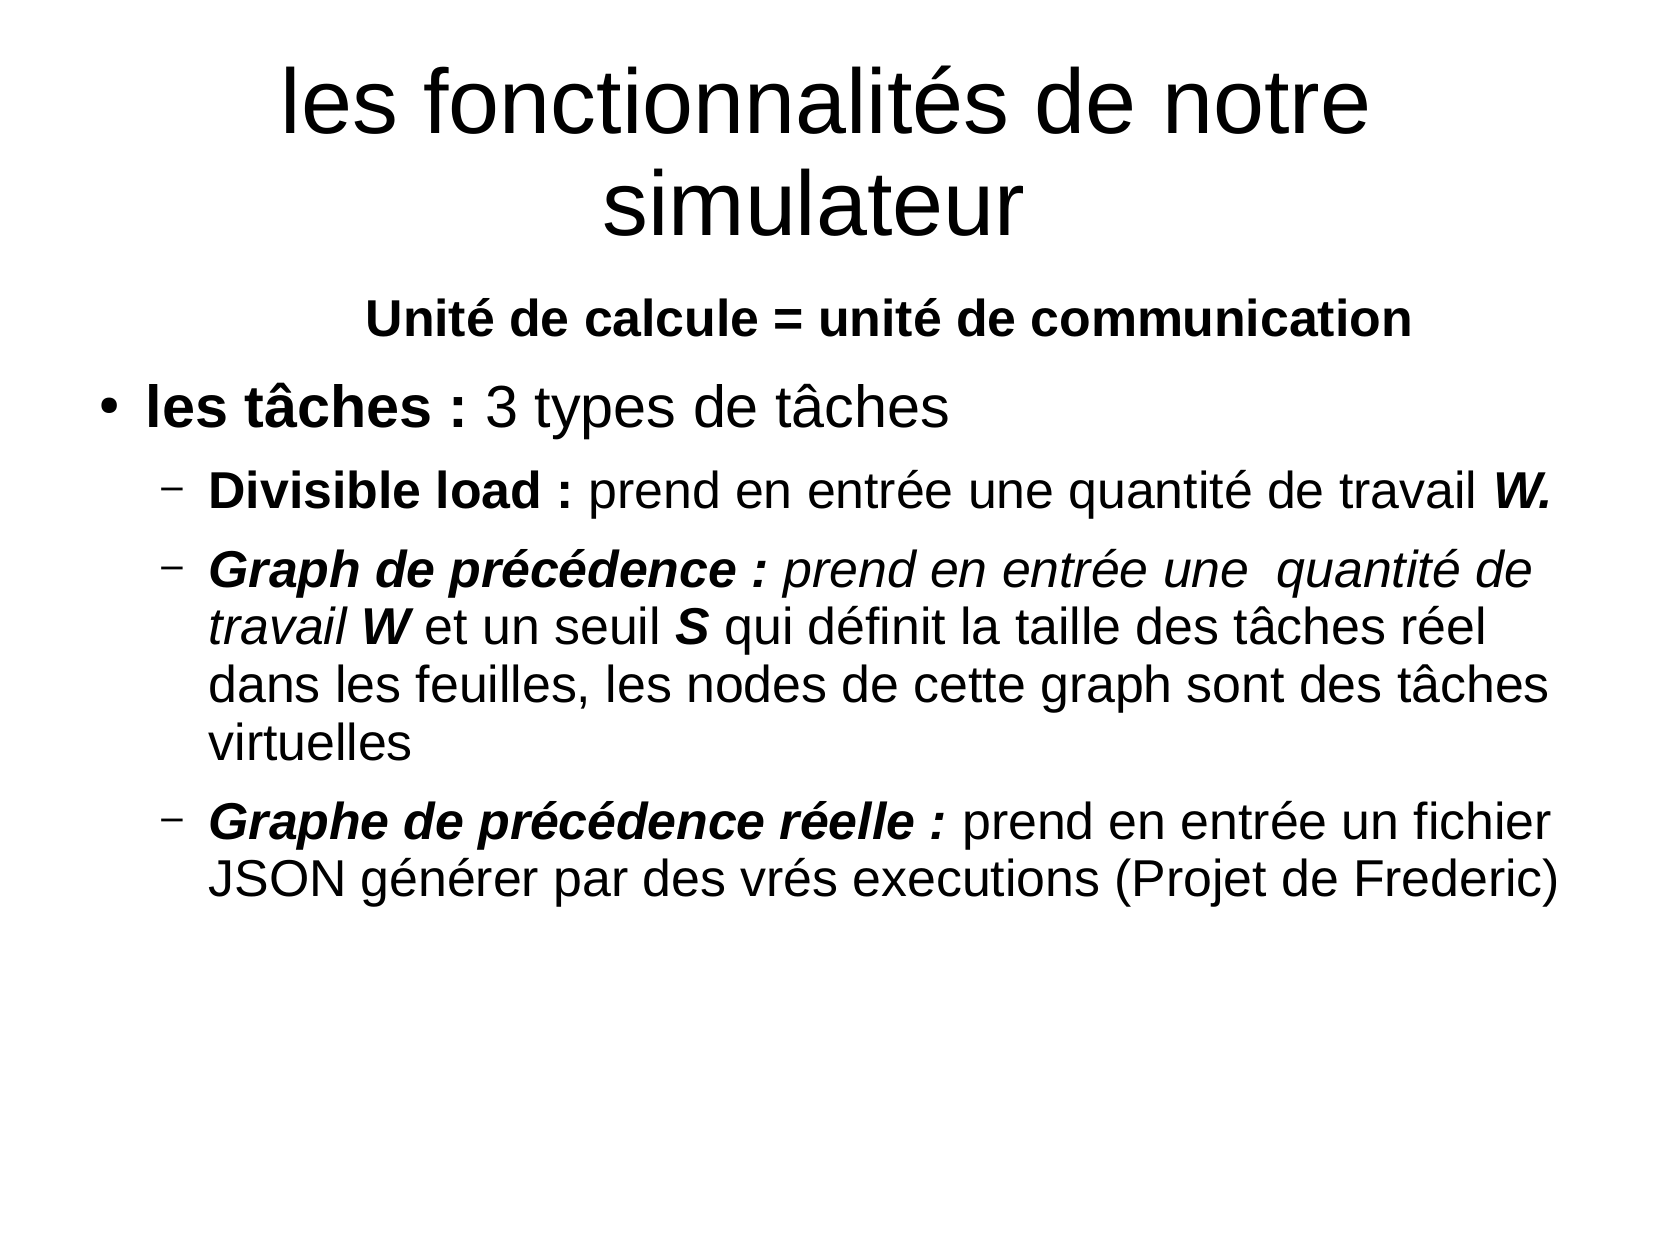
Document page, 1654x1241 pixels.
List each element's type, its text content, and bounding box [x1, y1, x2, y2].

list Unité de calcule = unité de communication les tâches : 3 types de tâches Divisible load : prend en entrée une quantité de travail W. Graph de précédence : prend en entrée une quantité de travail W et un seuil S qui définit la taille des tâches réel dans les feuilles, les nodes de cette graph sont des tâches virtuelles Graphe de précédence réelle : prend en entrée un fichier JSON générer par des vrés executions (Projet de Frederic) [82, 290, 1571, 1010]
title les fonctionnalités de notre simulateur [82, 49, 1571, 257]
